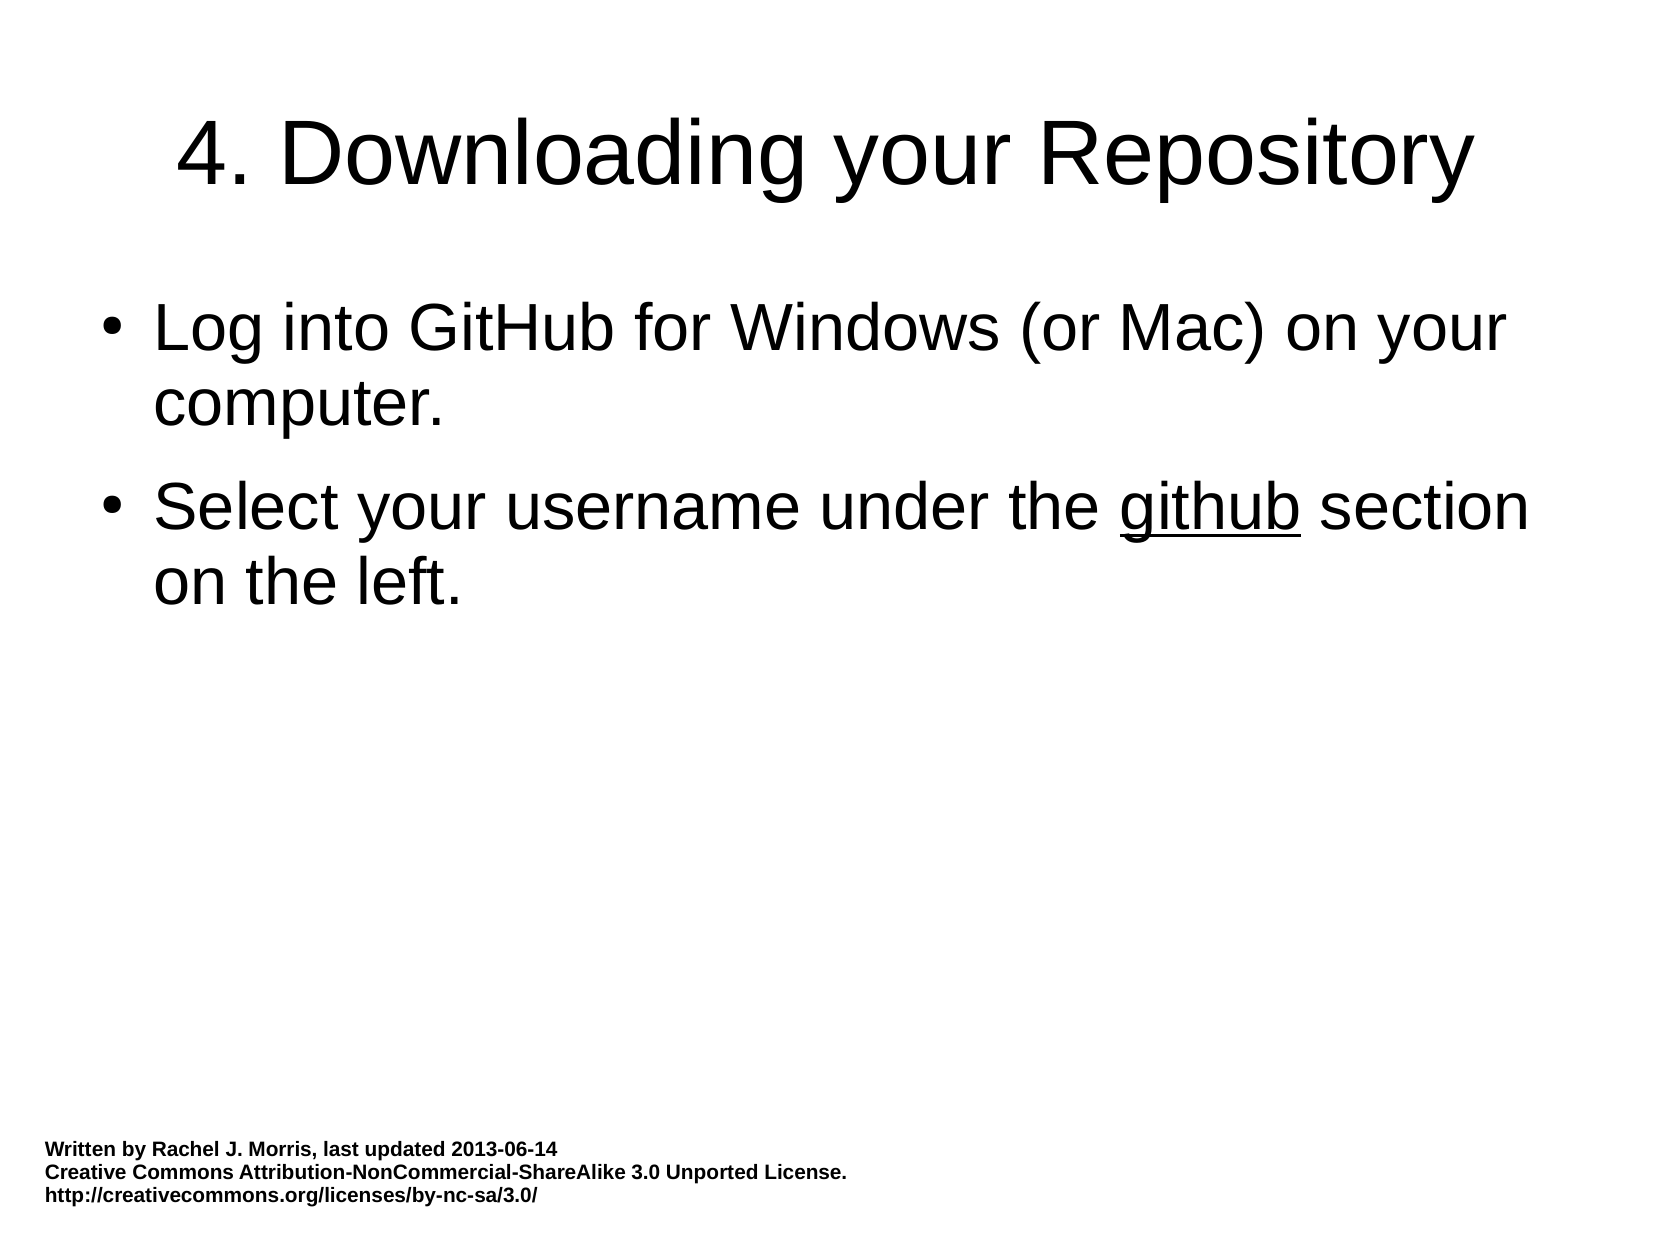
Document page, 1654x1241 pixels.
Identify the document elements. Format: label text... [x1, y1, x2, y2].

list Log into GitHub for Windows (or Mac) on your computer. Select your username under the github section on the left. [82, 290, 1538, 1010]
title 4. Downloading your Repository [82, 49, 1571, 257]
